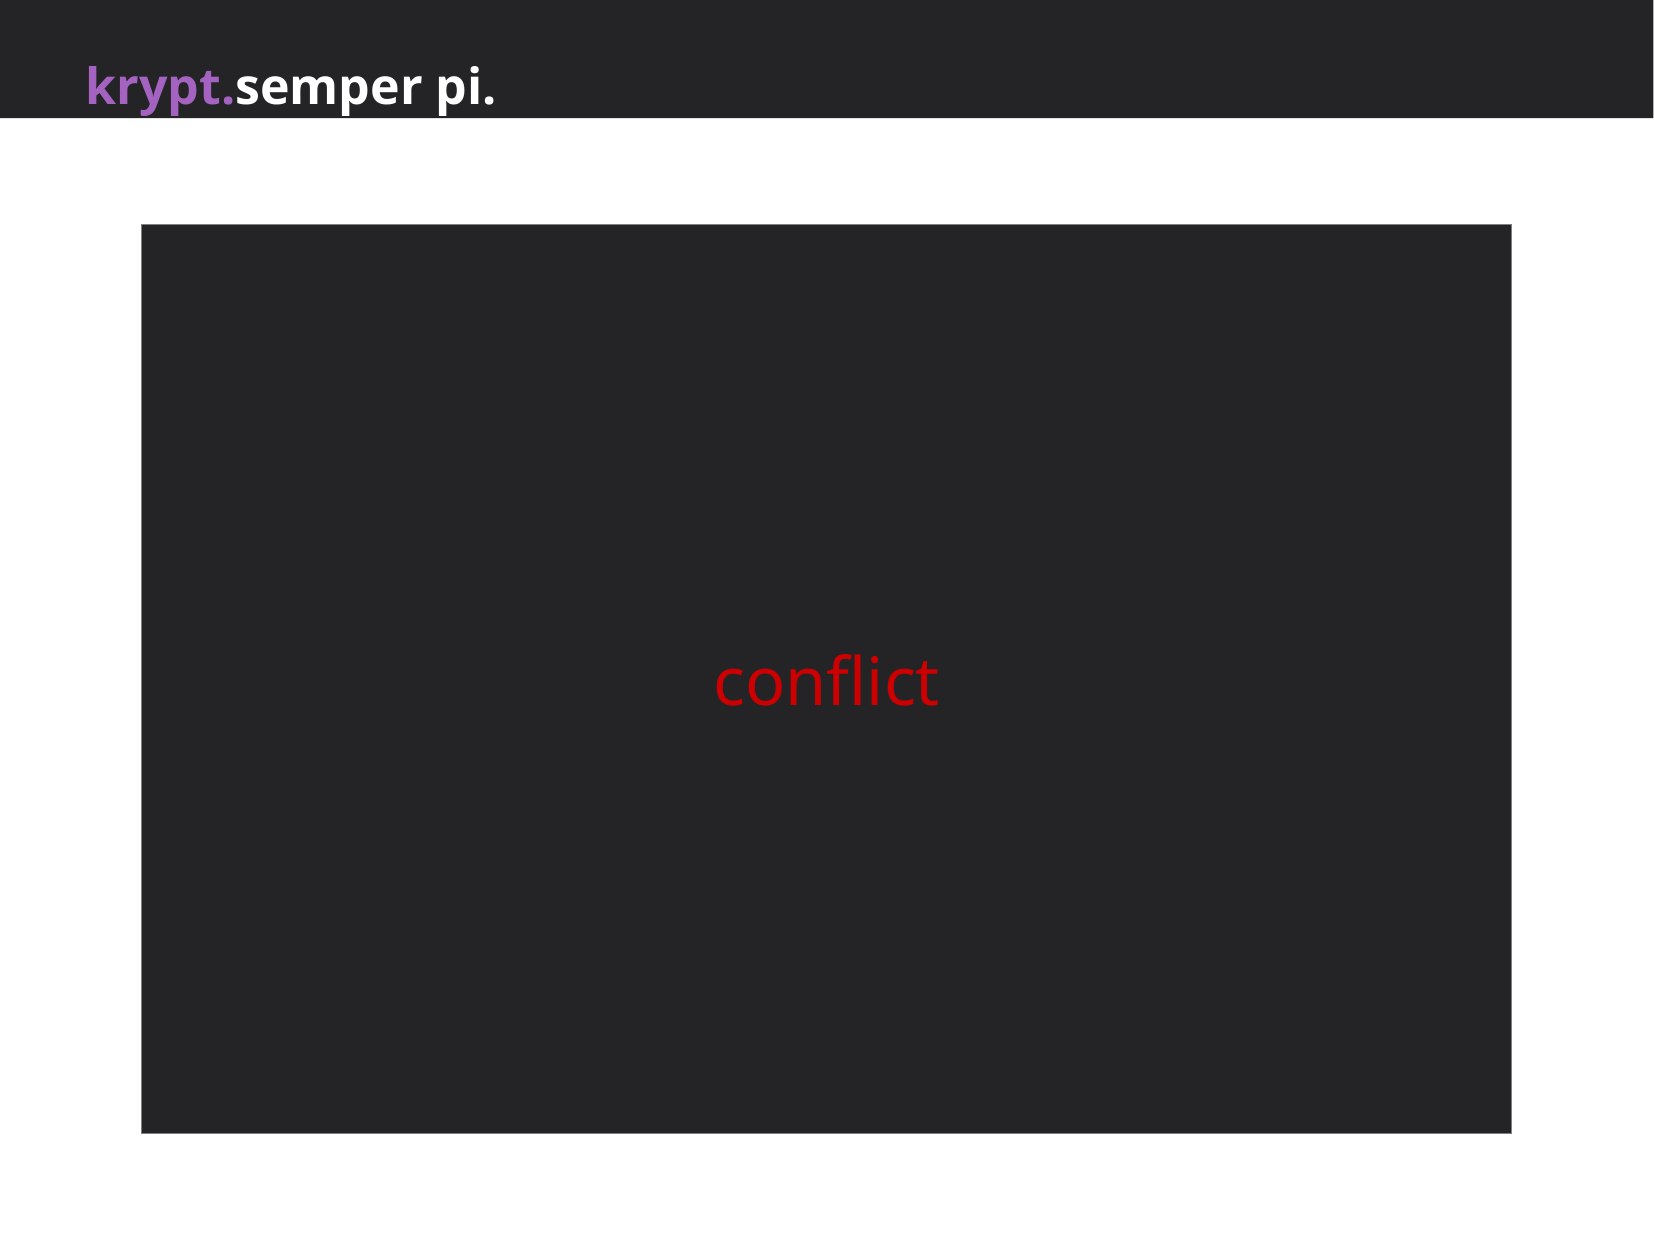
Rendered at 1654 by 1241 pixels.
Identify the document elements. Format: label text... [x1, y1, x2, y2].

text_box [0, 0, 1654, 119]
text_box krypt.semper pi. [70, 43, 544, 119]
text_box conflict [141, 224, 1512, 1134]
